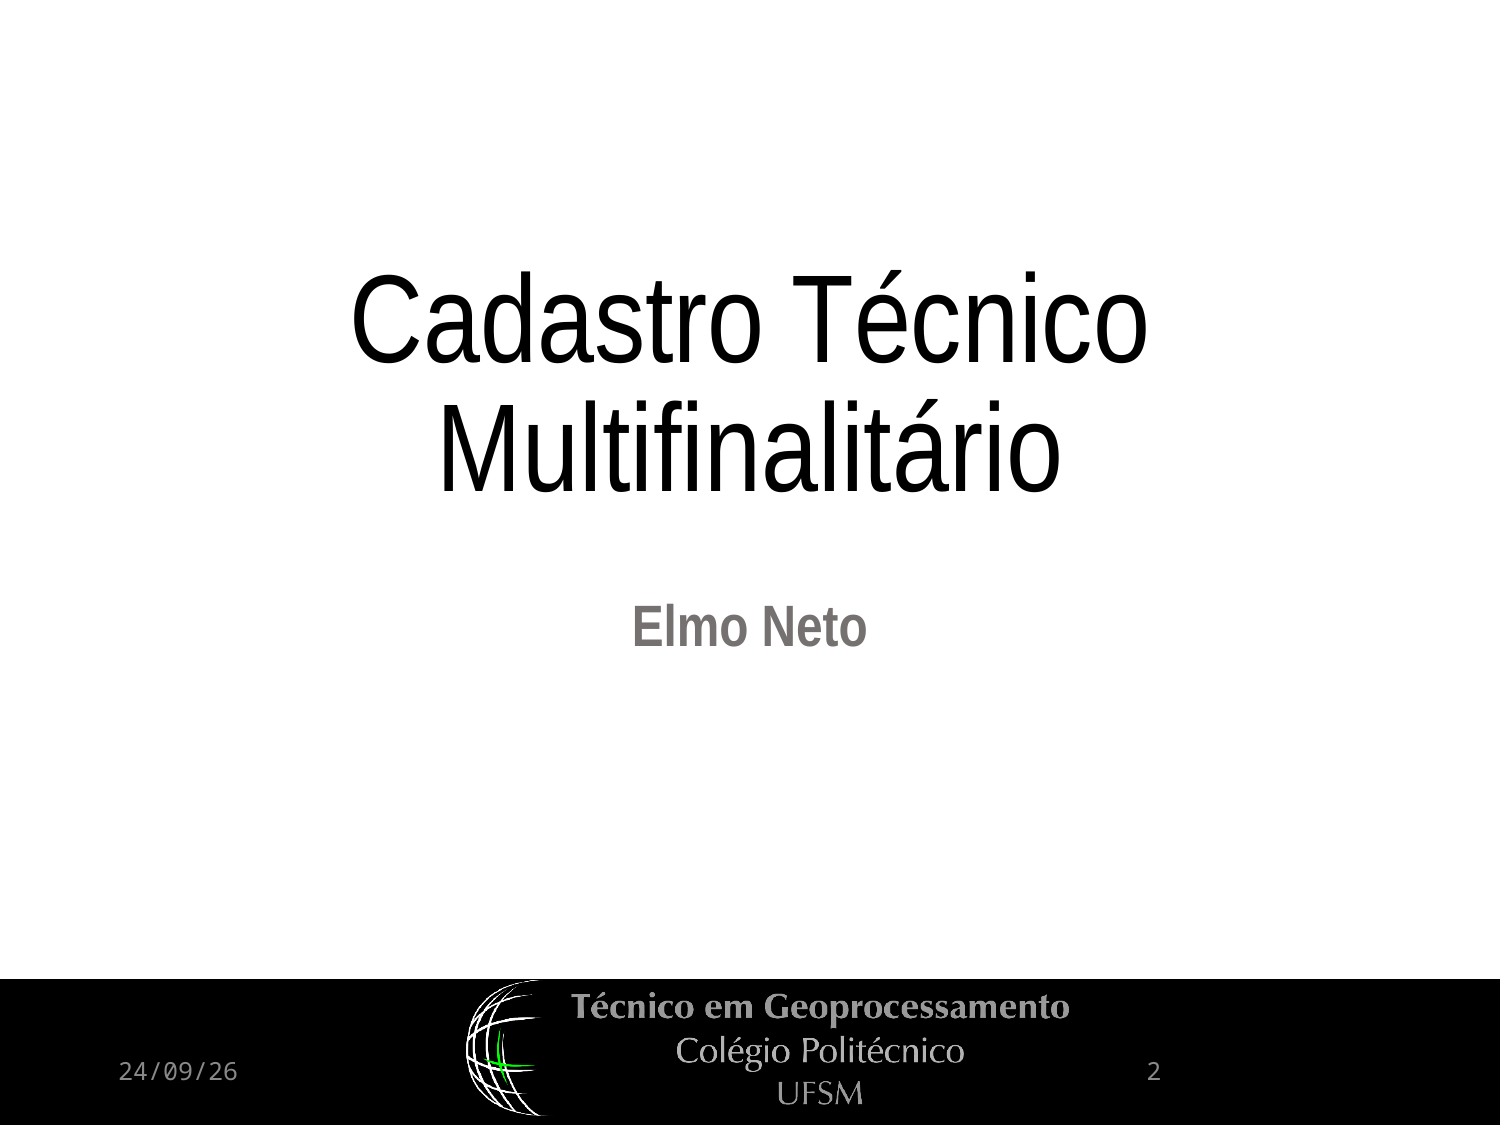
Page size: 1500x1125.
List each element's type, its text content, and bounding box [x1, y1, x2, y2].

subtitle Elmo Neto [187, 590, 1313, 800]
text_box [440, 993, 1069, 1103]
text_box 2 [1131, 1042, 1397, 1103]
text_box 16/01/2019 [103, 1042, 385, 1103]
title Cadastro Técnico Multifinalitário [112, 133, 1388, 526]
